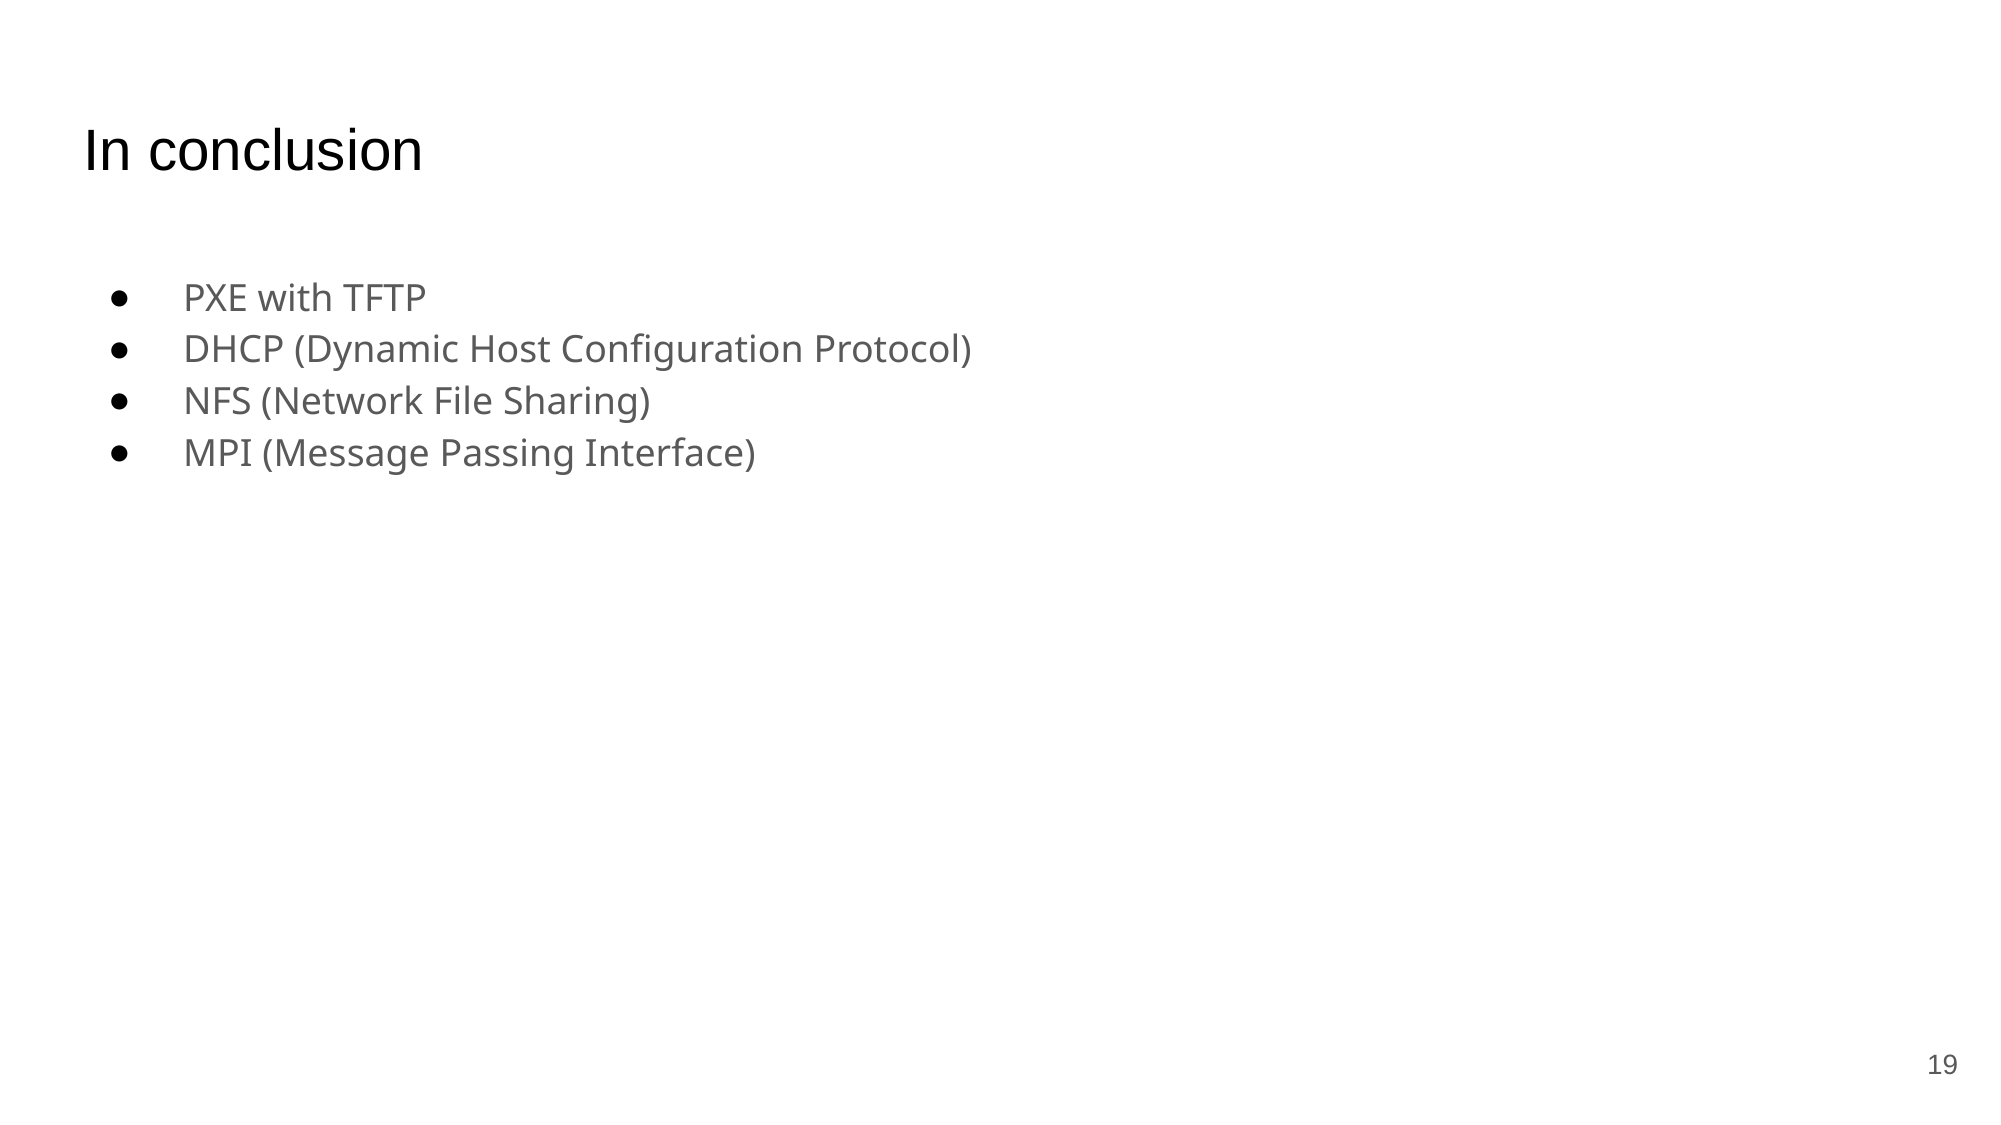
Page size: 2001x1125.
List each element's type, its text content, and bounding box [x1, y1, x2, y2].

slide_number <number> [1853, 1019, 1974, 1106]
title In conclusion [68, 97, 1932, 223]
list PXE with TFTP DHCP (Dynamic Host Configuration Protocol) NFS (Network File Sharing) MPI (Message Passing Interface) [68, 252, 1932, 1000]
